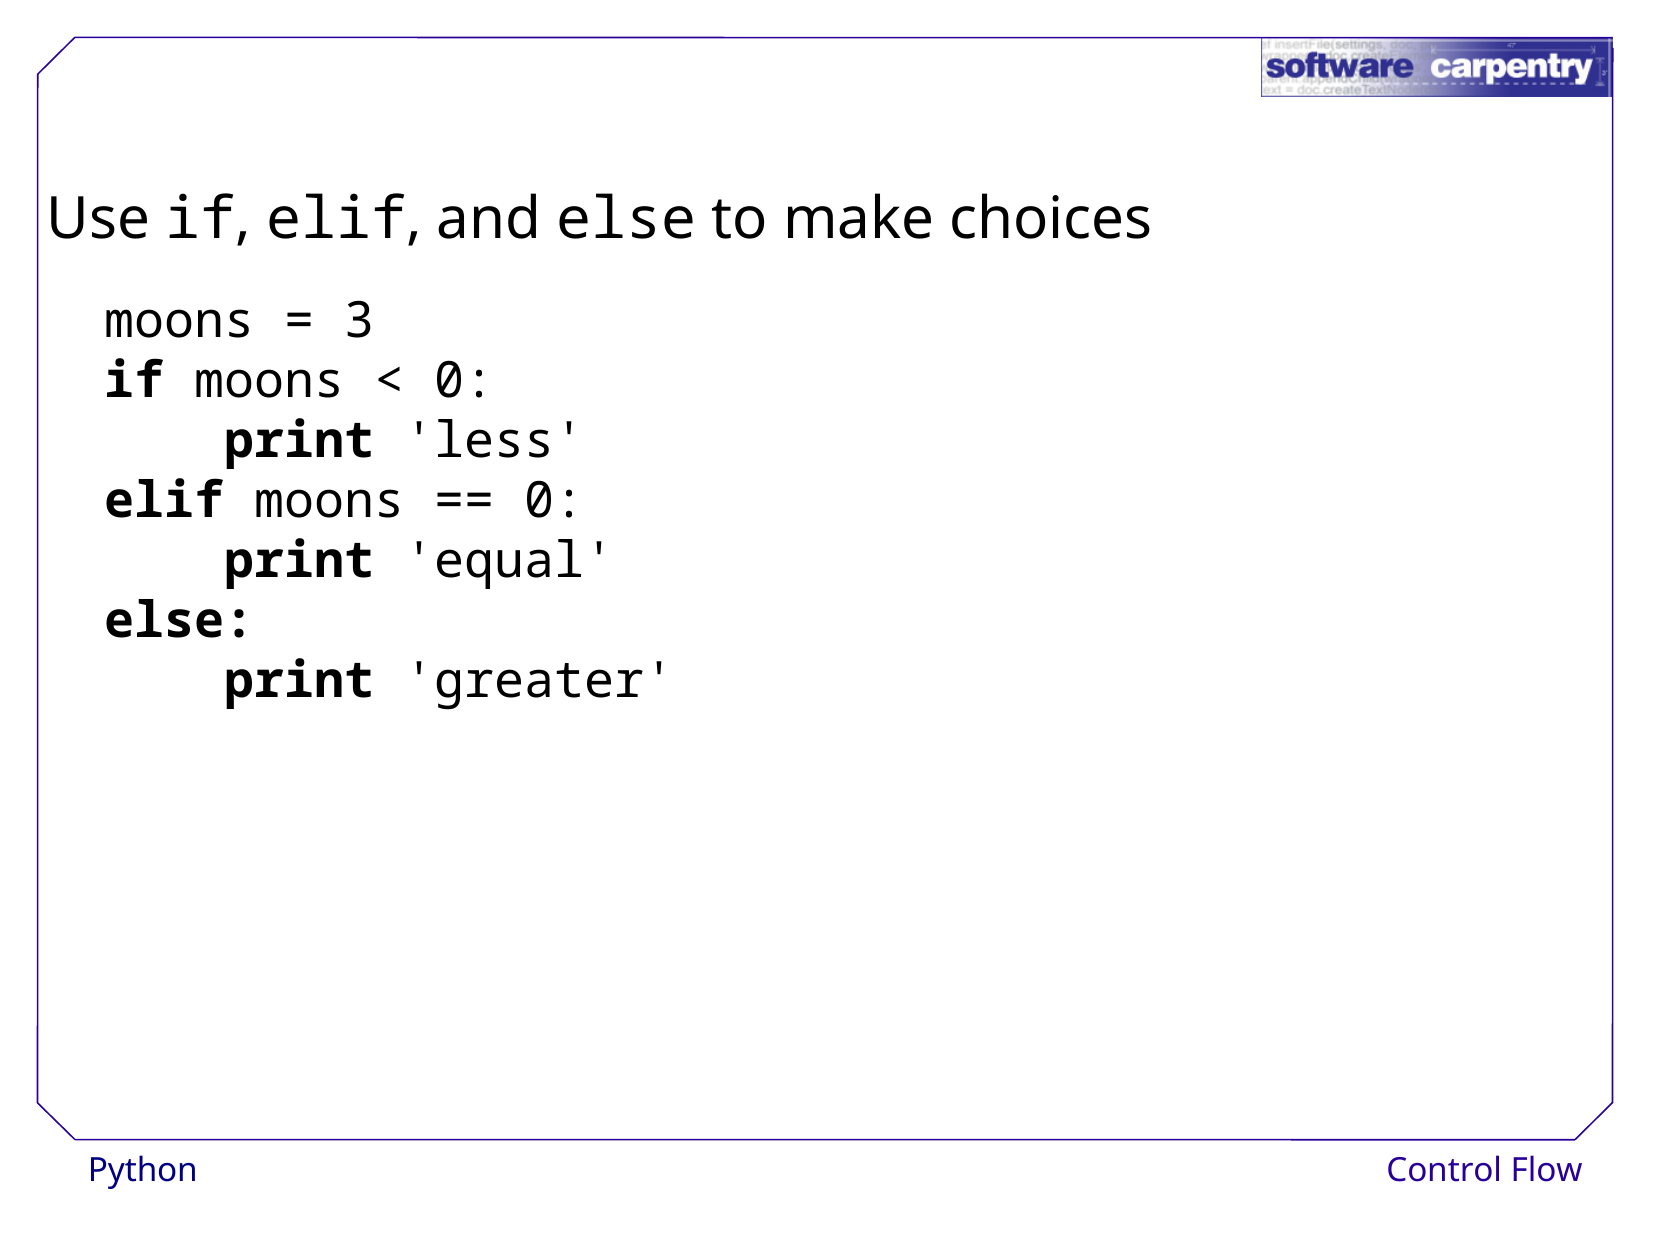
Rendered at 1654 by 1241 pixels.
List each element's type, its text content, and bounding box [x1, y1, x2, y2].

picture [1261, 39, 1613, 97]
text_box Use if, elif, and else to make choices [32, 138, 1318, 259]
text_box moons = 3 if moons < 0: print 'less' elif moons == 0: print 'equal' else: print 'greater' [89, 279, 1512, 914]
